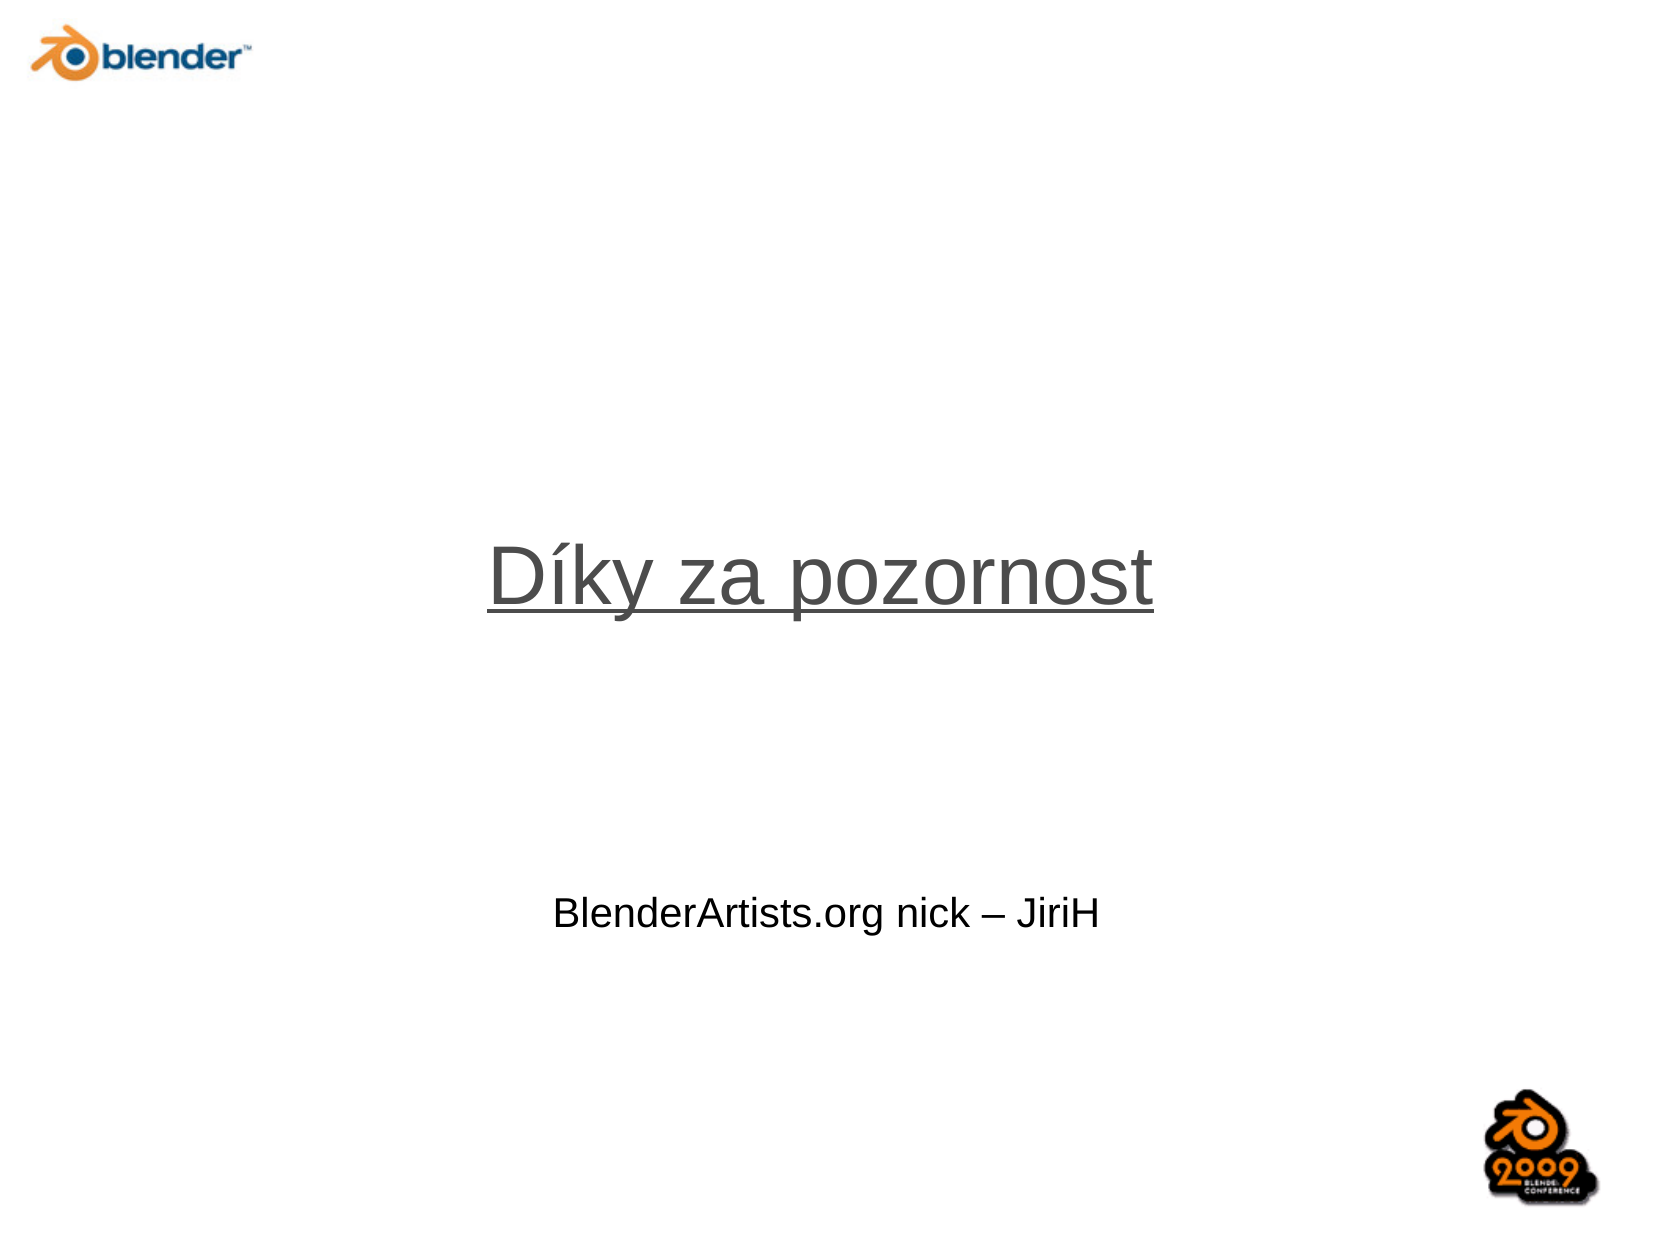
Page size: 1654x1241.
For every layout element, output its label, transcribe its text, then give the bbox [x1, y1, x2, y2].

list BlenderArtists.org nick – JiriH [82, 889, 1571, 1109]
title Díky za pozornost [76, 472, 1565, 680]
picture [1476, 1085, 1602, 1211]
picture [15, 18, 266, 89]
